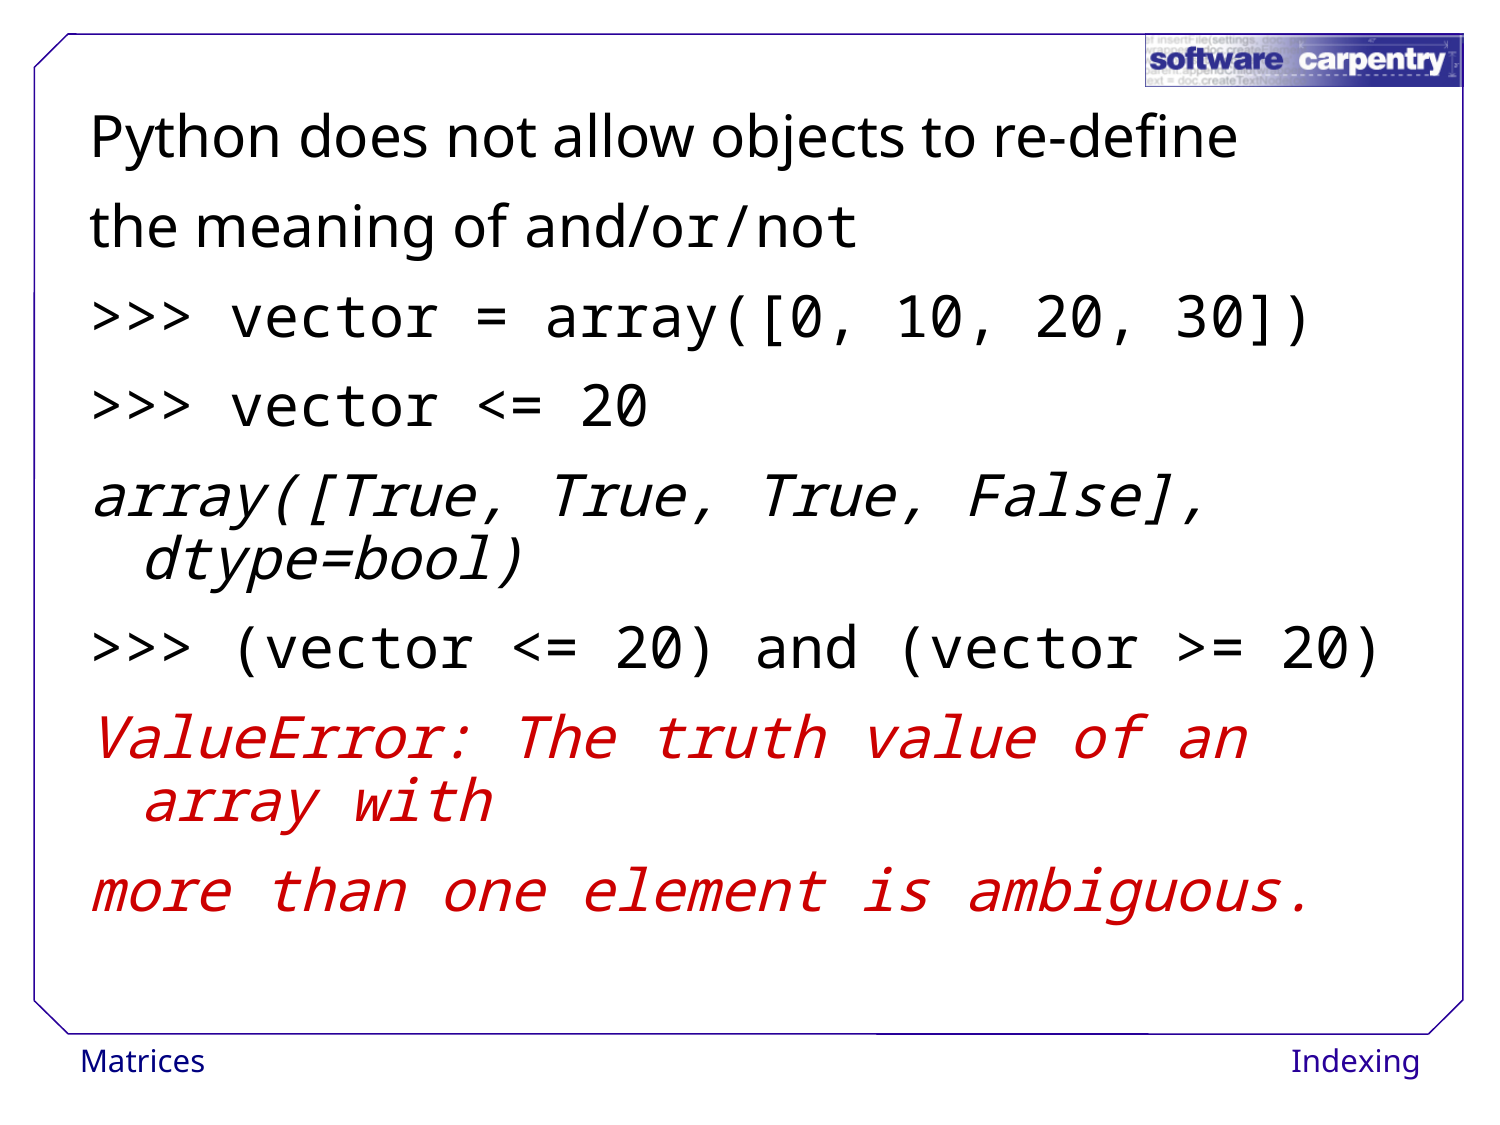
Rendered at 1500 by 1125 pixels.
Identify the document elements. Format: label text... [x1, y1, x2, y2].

picture [1145, 33, 1464, 87]
list Python does not allow objects to re-define the meaning of and/or/not >>> vector = array([0, 10, 20, 30]) >>> vector <= 20 array([True, True, True, False], dtype=bool) >>> (vector <= 20) and (vector >= 20) ValueError: The truth value of an array with more than one element is ambiguous. [75, 99, 1426, 1013]
